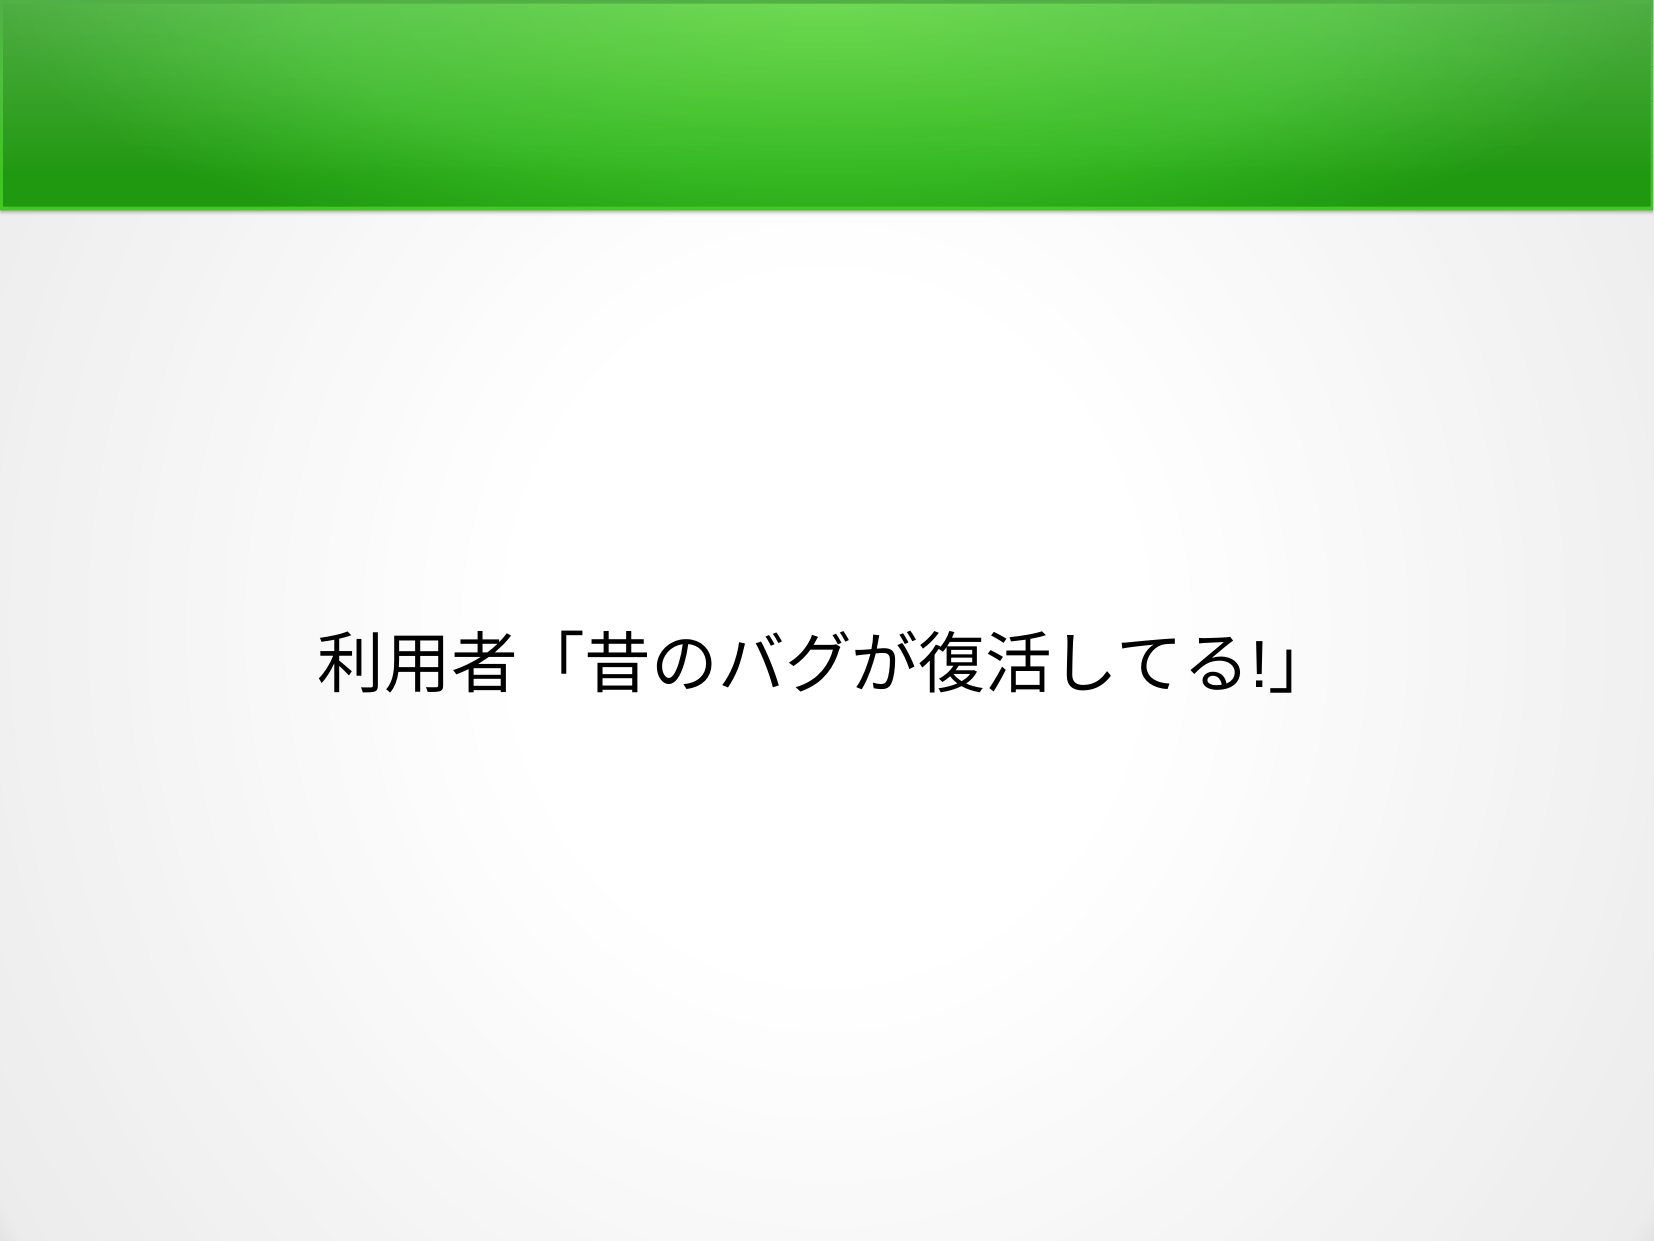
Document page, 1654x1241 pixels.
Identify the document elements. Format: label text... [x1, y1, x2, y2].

subtitle 利用者「昔のバグが復活してる!」 [82, 299, 1571, 1019]
